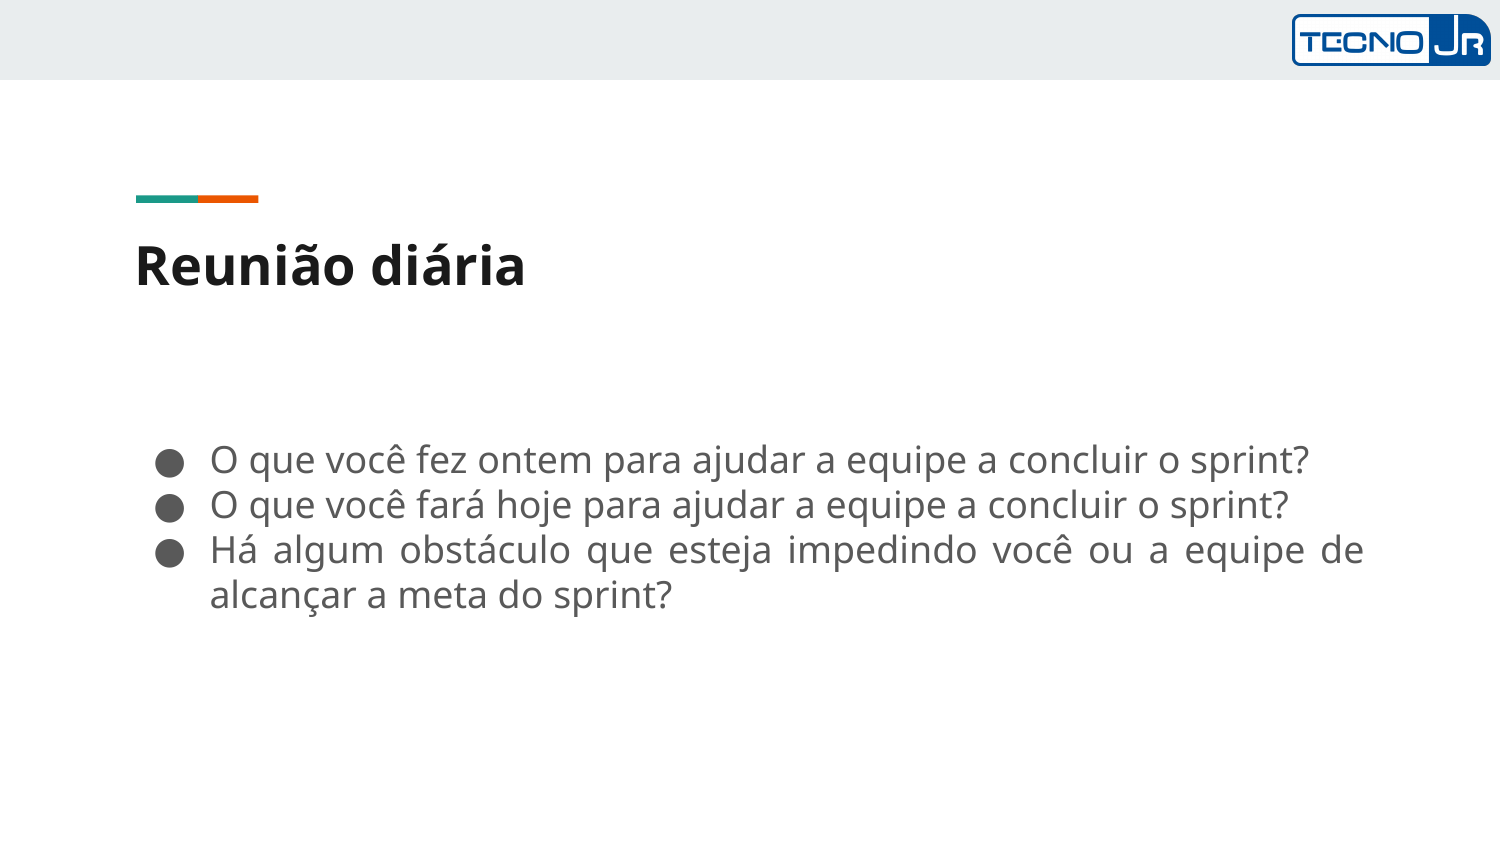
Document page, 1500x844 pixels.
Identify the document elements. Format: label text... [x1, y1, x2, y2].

title Reunião diária [119, 216, 1381, 305]
picture [1292, 14, 1491, 66]
list O que você fez ontem para ajudar a equipe a concluir o sprint? O que você fará hoje para ajudar a equipe a concluir o sprint? Há algum obstáculo que esteja impedindo você ou a equipe de alcançar a meta do sprint? [119, 341, 1381, 712]
